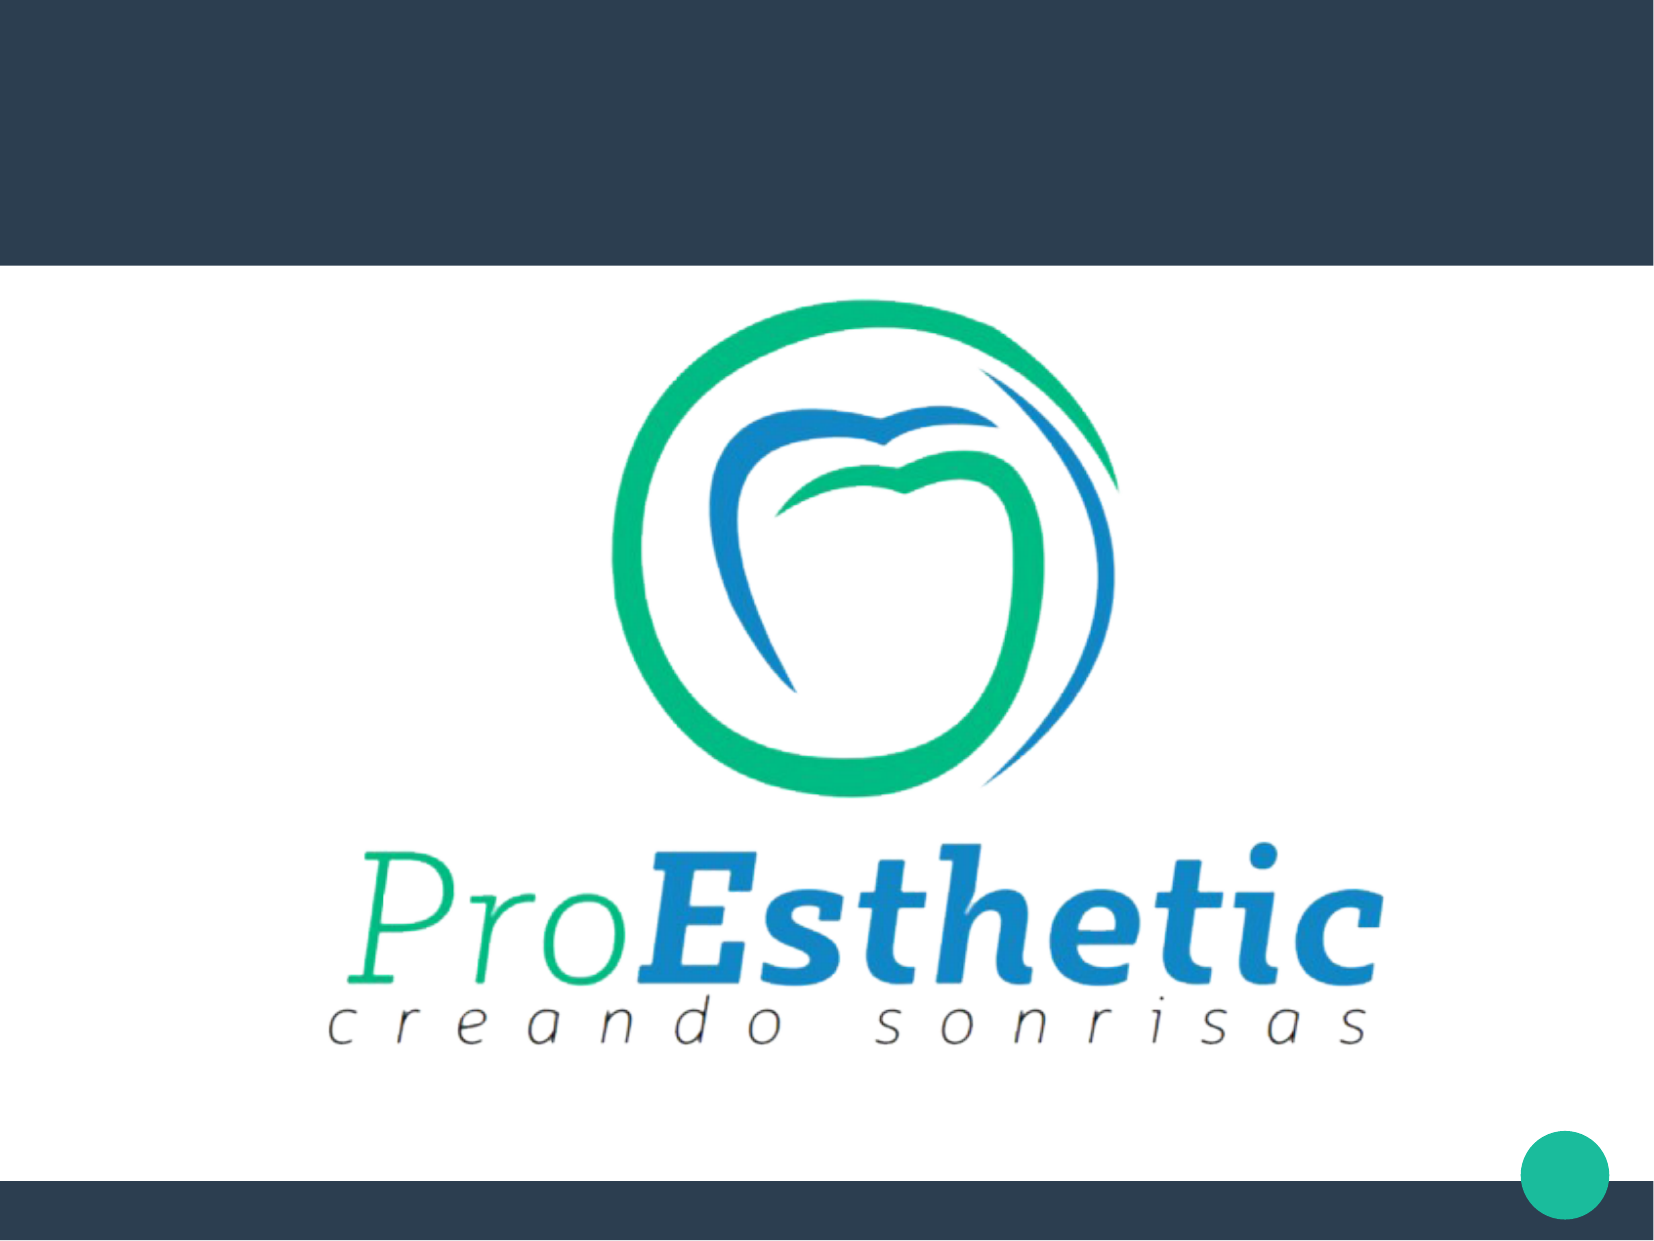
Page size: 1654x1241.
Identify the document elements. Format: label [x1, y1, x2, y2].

picture [177, 162, 1583, 1241]
